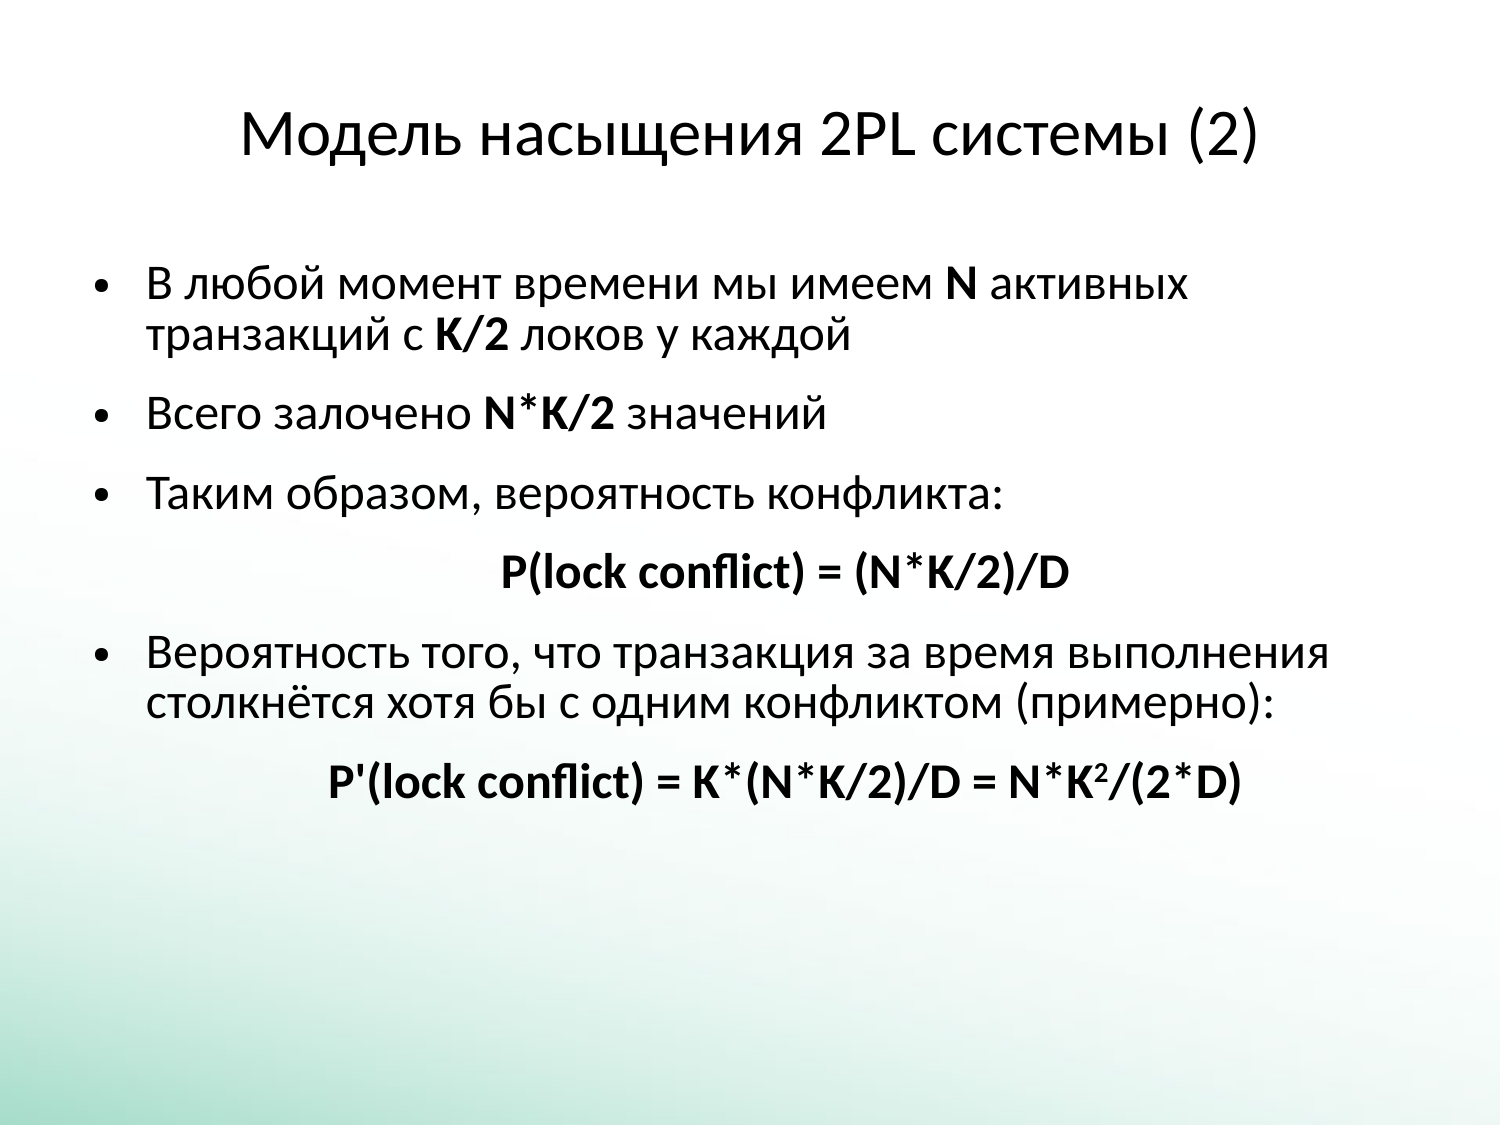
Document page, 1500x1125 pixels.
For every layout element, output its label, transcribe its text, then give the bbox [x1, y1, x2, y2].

picture [0, 0, 1500, 1125]
list В любой момент времени мы имеем N активных транзакций c K/2 локов у каждой Всего залочено N*K/2 значений Таким образом, вероятность конфликта: P(lock conflict) = (N*K/2)/D Вероятность того, что транзакция за время выполнения столкнётся хотя бы с одним конфликтом (примерно): P'(lock conflict) = K*(N*K/2)/D = N*K2/(2*D) [75, 262, 1425, 1005]
title Модель насыщения 2PL системы (2) [75, 45, 1425, 233]
